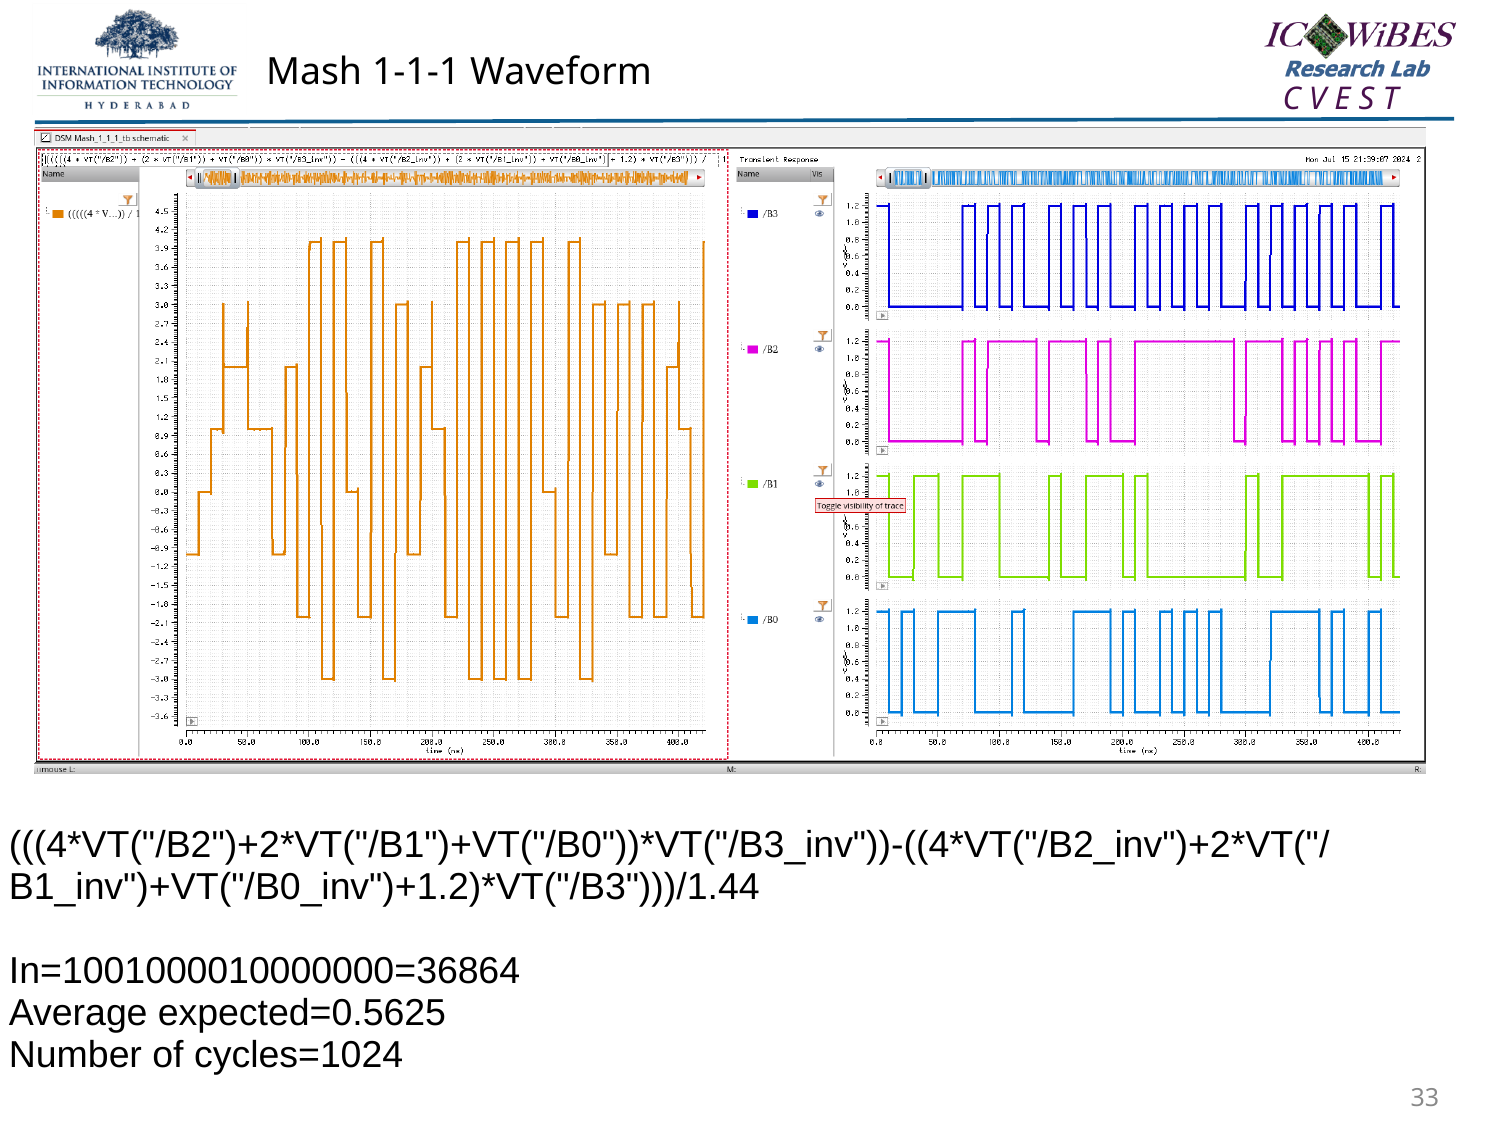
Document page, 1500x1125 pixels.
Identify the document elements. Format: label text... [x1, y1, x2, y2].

picture [1261, 12, 1458, 82]
picture [31, 2, 247, 115]
picture [34, 127, 1426, 774]
title Mash 1-1-1 Waveform [251, 26, 1195, 113]
text_box (((4*VT("/B2")+2*VT("/B1")+VT("/B0"))*VT("/B3_inv"))-((4*VT("/B2_inv")+2*VT("/B1_inv")+VT("/B0_inv")+1.2)*VT("/B3")))/1.44 In=1001000010000000=36864 Average expected=0.5625 Number of cycles=1024 [0, 816, 1426, 1125]
slide_number <number> [1426, 1074, 1455, 1123]
